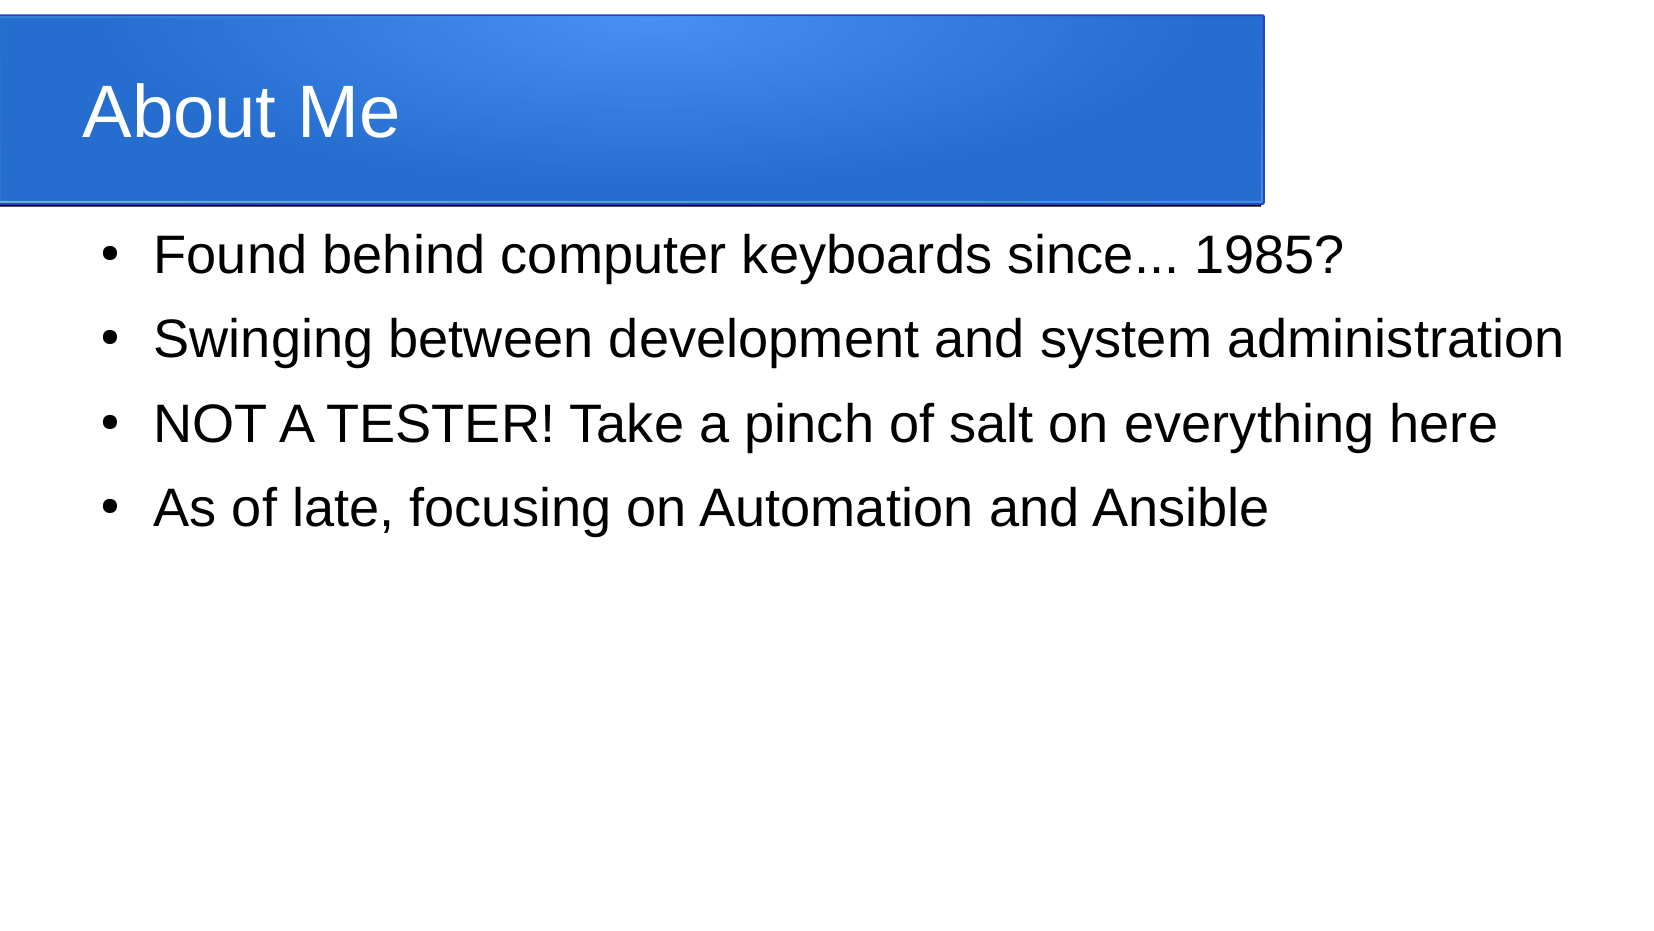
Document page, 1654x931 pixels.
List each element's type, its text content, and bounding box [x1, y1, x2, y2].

title About Me [82, 35, 1235, 189]
list Found behind computer keyboards since... 1985? Swinging between development and system administration NOT A TESTER! Take a pinch of salt on everything here As of late, focusing on Automation and Ansible [82, 224, 1571, 764]
